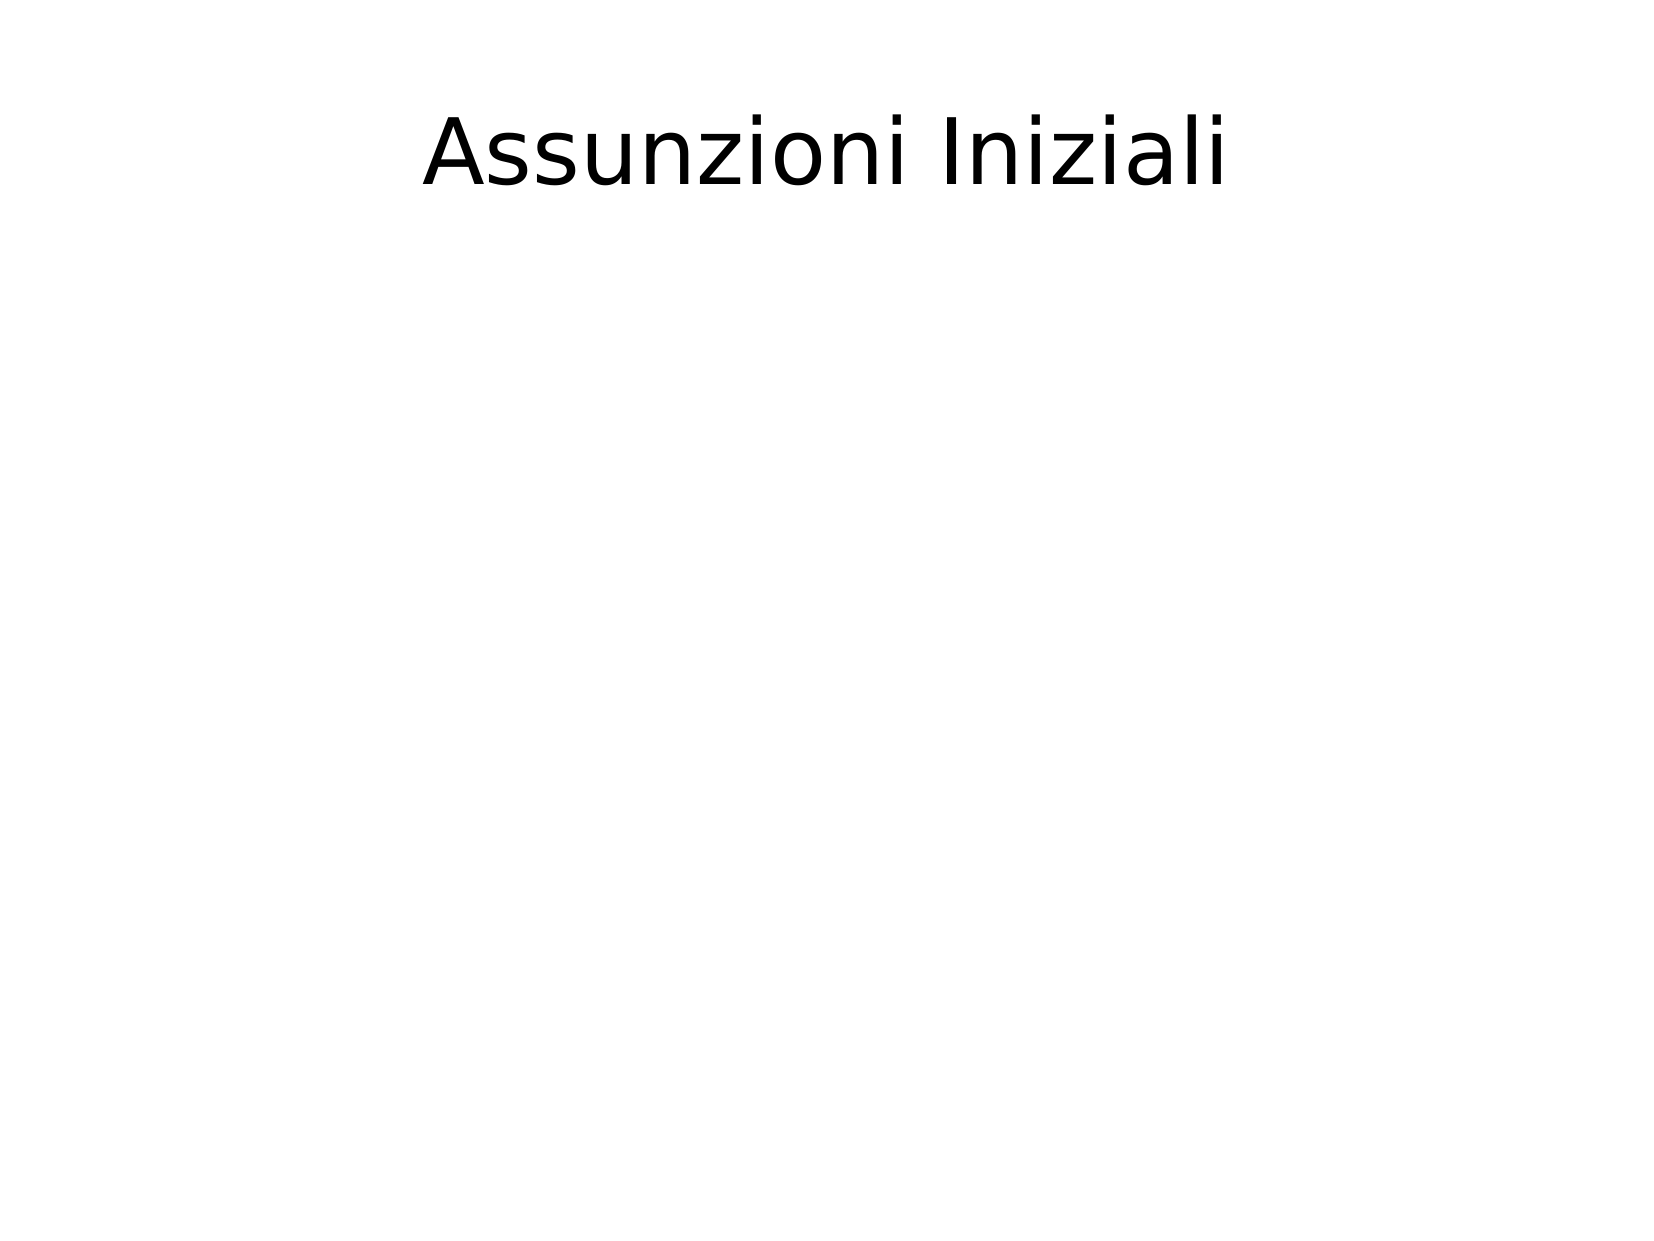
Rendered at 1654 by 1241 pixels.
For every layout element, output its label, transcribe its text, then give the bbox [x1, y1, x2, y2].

title Assunzioni Iniziali [82, 56, 1571, 250]
